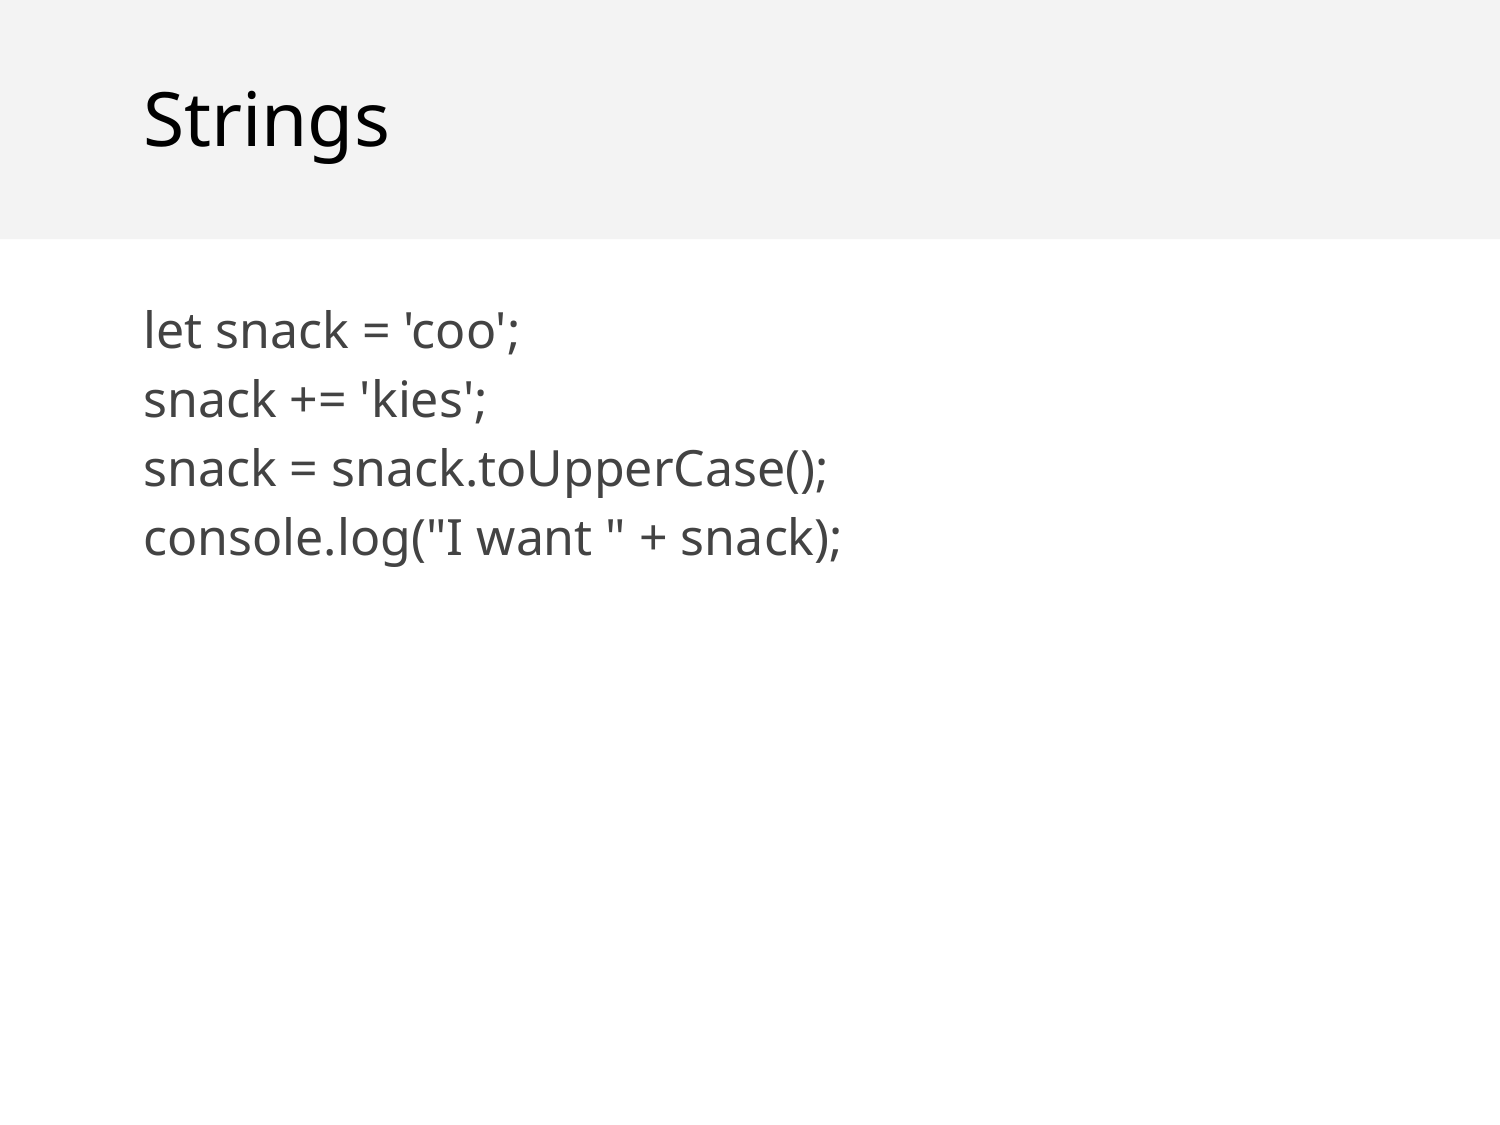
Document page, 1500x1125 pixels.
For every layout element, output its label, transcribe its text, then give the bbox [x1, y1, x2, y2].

text_box let snack = 'coo'; snack += 'kies'; snack = snack.toUpperCase(); console.log("I want " + snack); [128, 274, 1485, 658]
title Strings [128, 56, 1372, 183]
